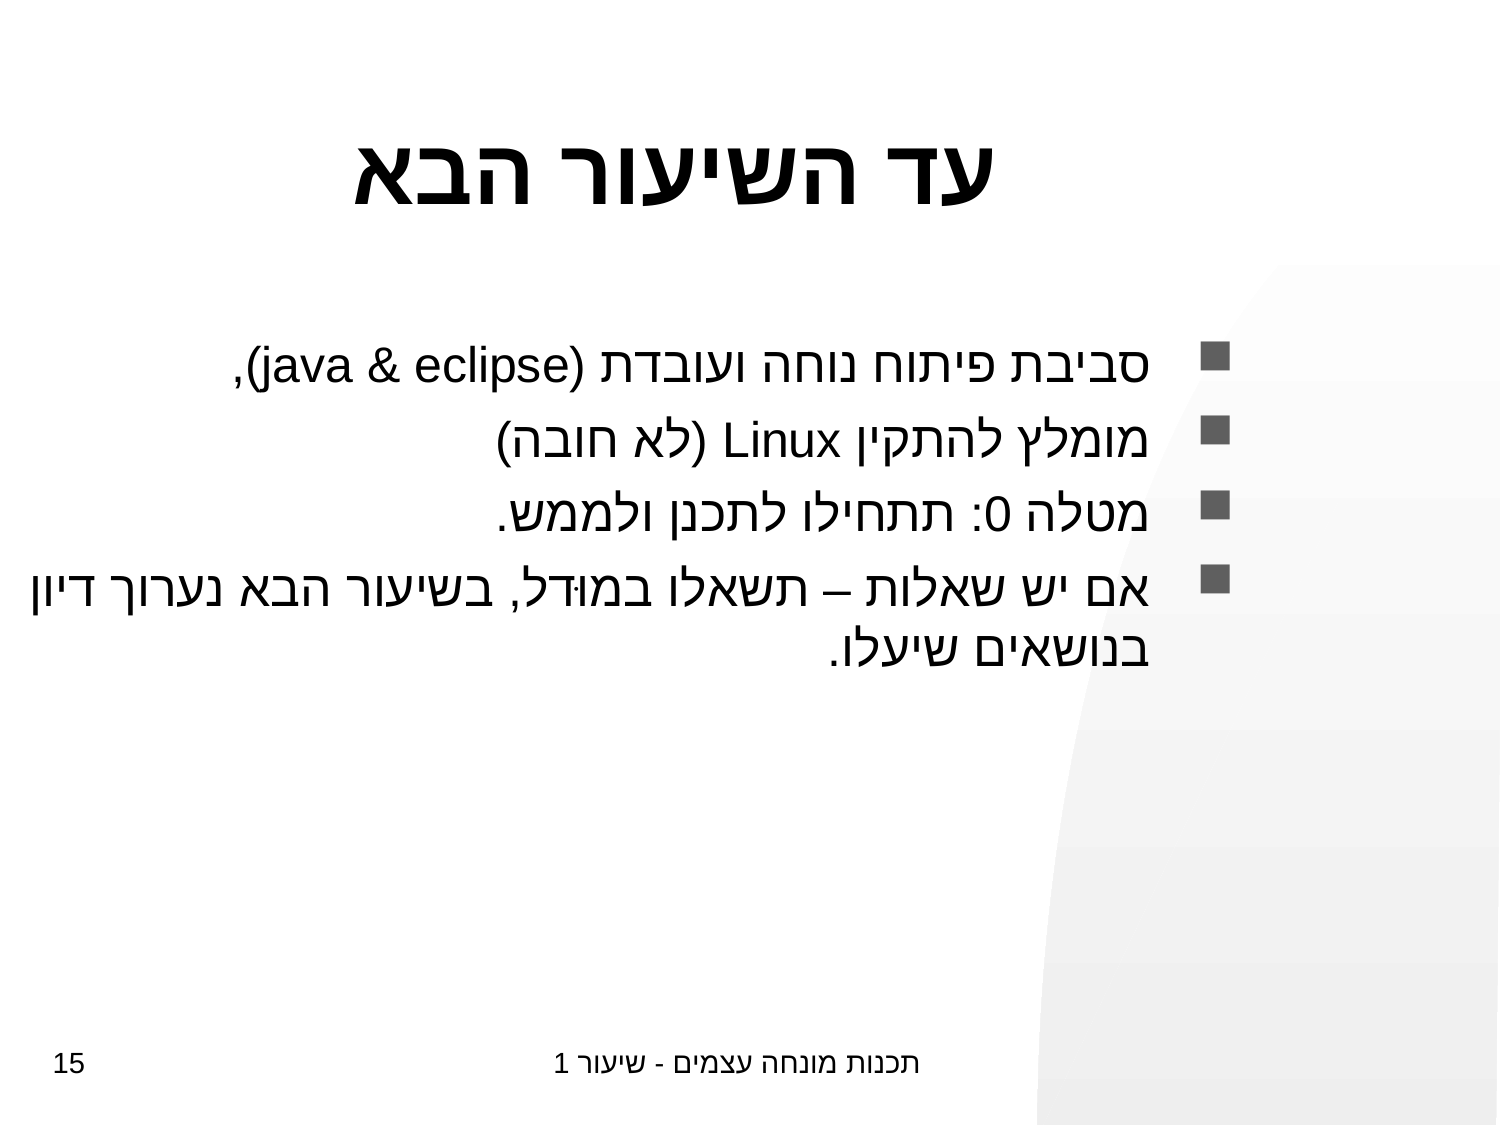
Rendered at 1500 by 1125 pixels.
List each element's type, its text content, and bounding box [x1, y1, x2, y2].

text_box עד השיעור הבא [12, 75, 1013, 288]
text_box <number> [37, 1051, 350, 1100]
text_box תכנות מונחה עצמים - שיעור 1 [500, 1051, 975, 1100]
text_box סביבת פיתוח נוחה ועובדת (java & eclipse), מומלץ להתקין Linux (לא חובה)‏ מטלה 0: תתחילו לתכנן ולממש. אם יש שאלות – תשאלו במוּדל, בשיעור הבא נערוך דיון בנושאים שיעלו. [12, 324, 1251, 1051]
